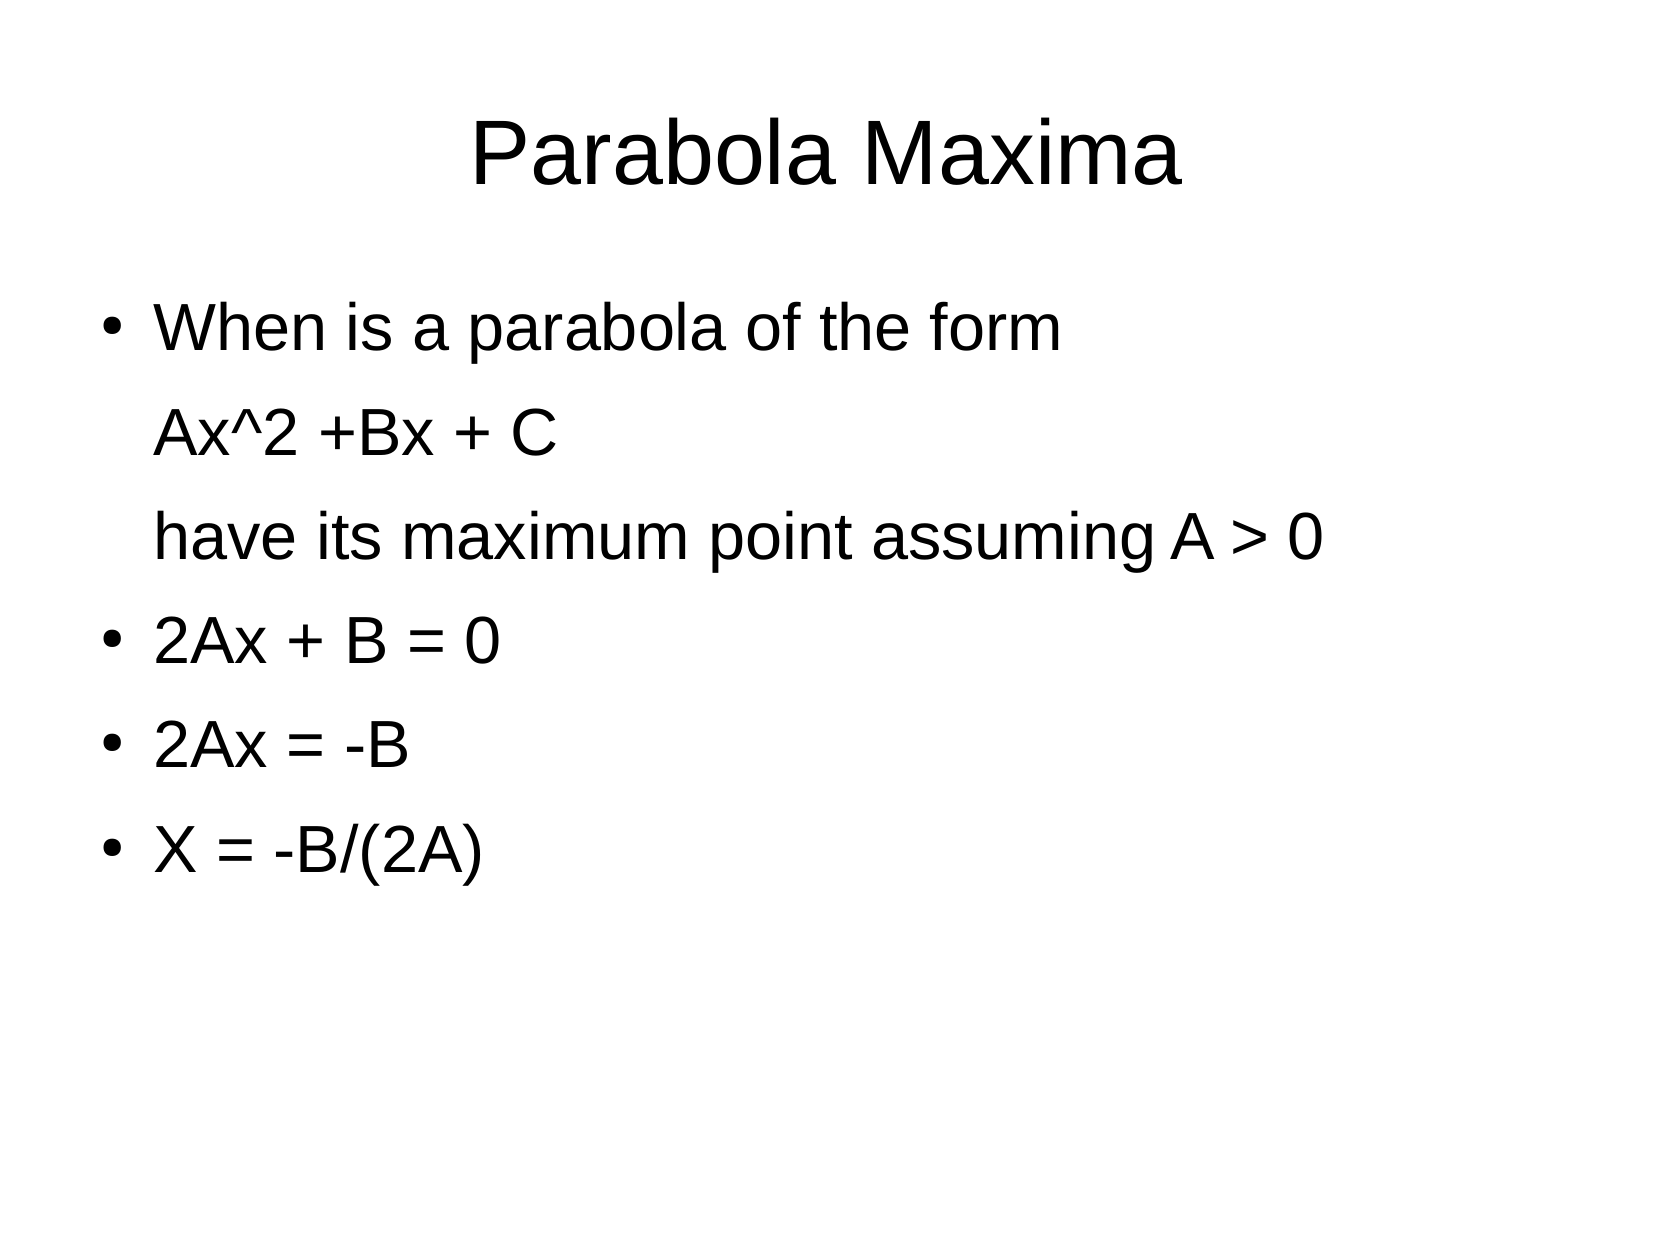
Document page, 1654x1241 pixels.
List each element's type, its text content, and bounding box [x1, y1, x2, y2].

title Parabola Maxima [82, 49, 1571, 257]
list When is a parabola of the form Ax^2 +Bx + C have its maximum point assuming A > 0 2Ax + B = 0 2Ax = -B X = -B/(2A) [82, 290, 1571, 1109]
